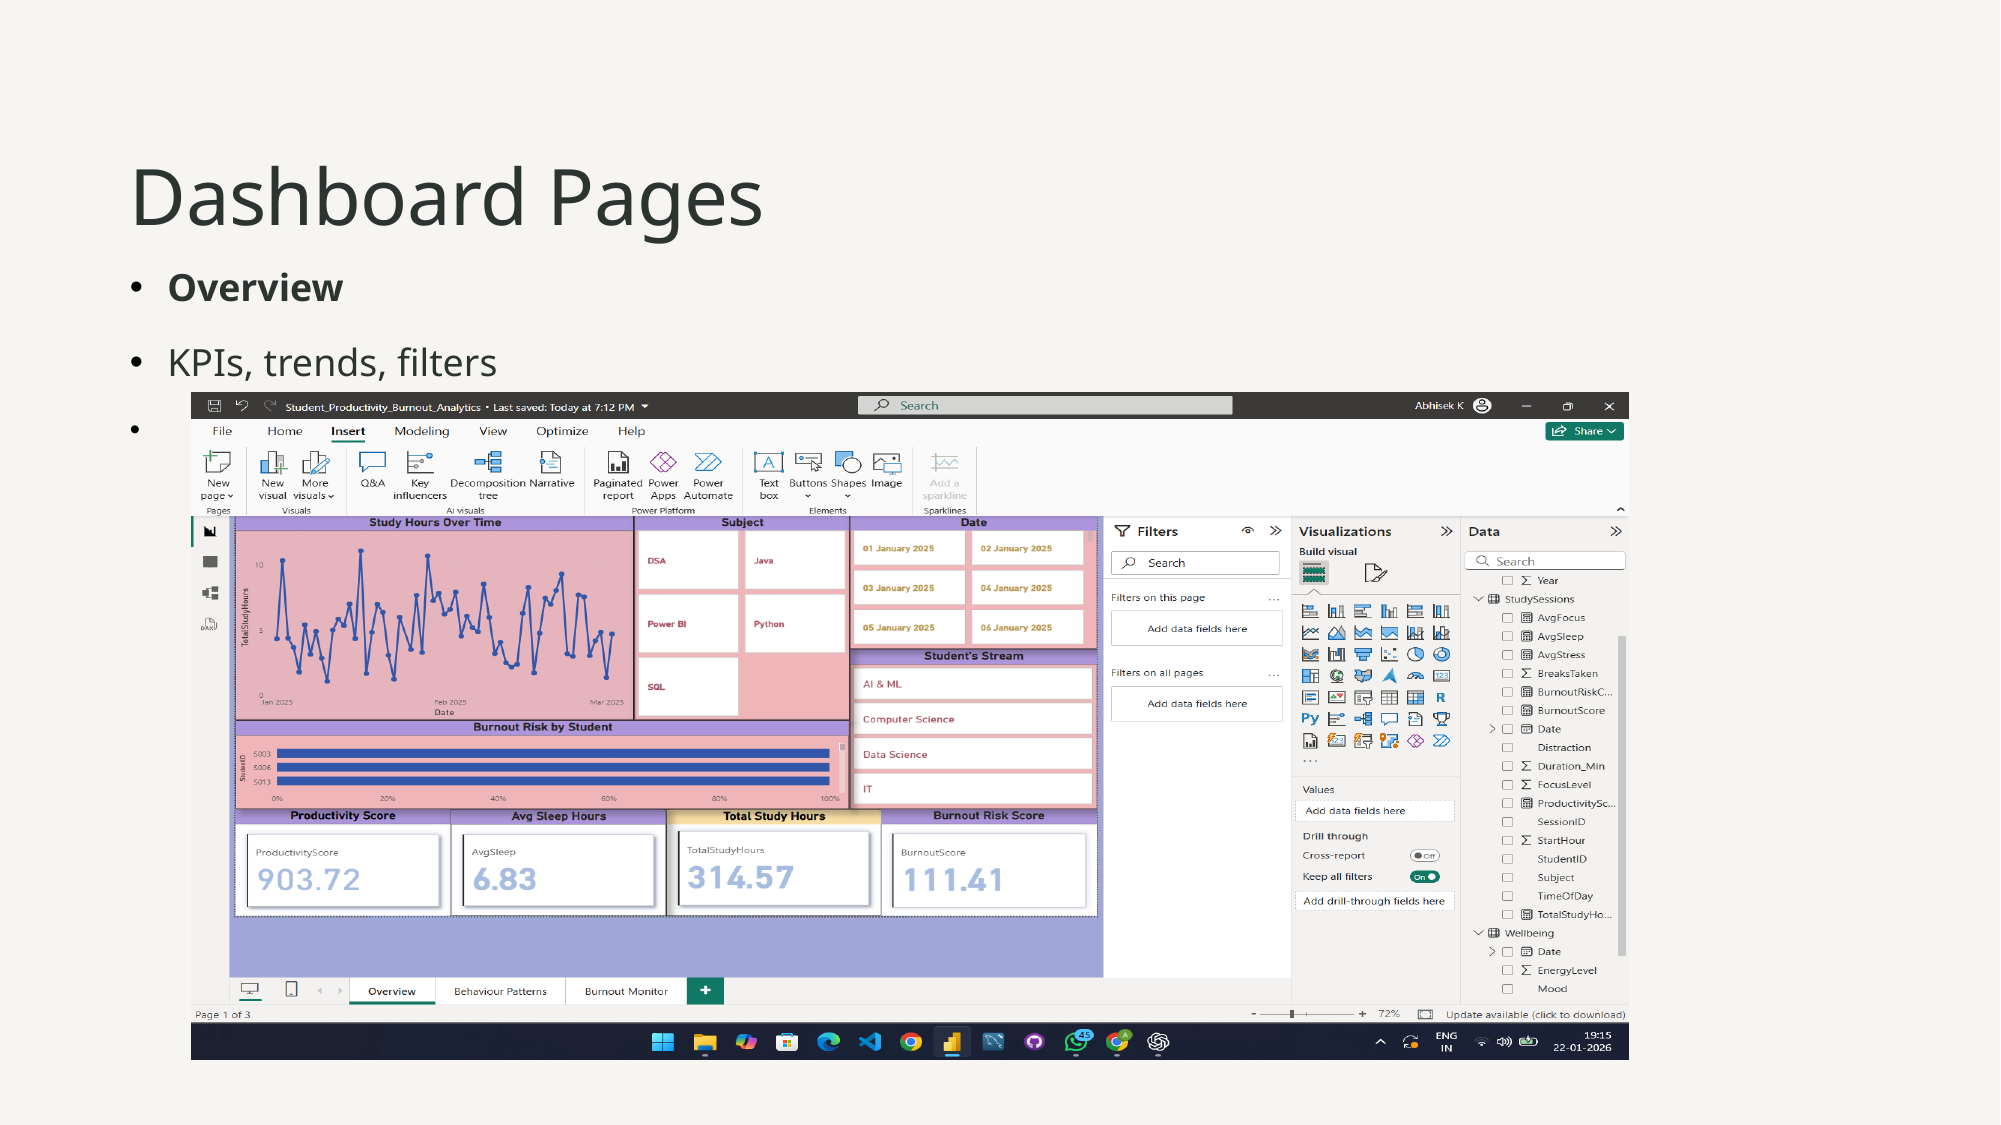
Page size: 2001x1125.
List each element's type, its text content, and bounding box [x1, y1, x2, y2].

list Overview KPIs, trends, filters [114, 247, 1840, 1003]
title Dashboard Pages [114, 82, 1840, 244]
picture [191, 392, 1629, 1060]
